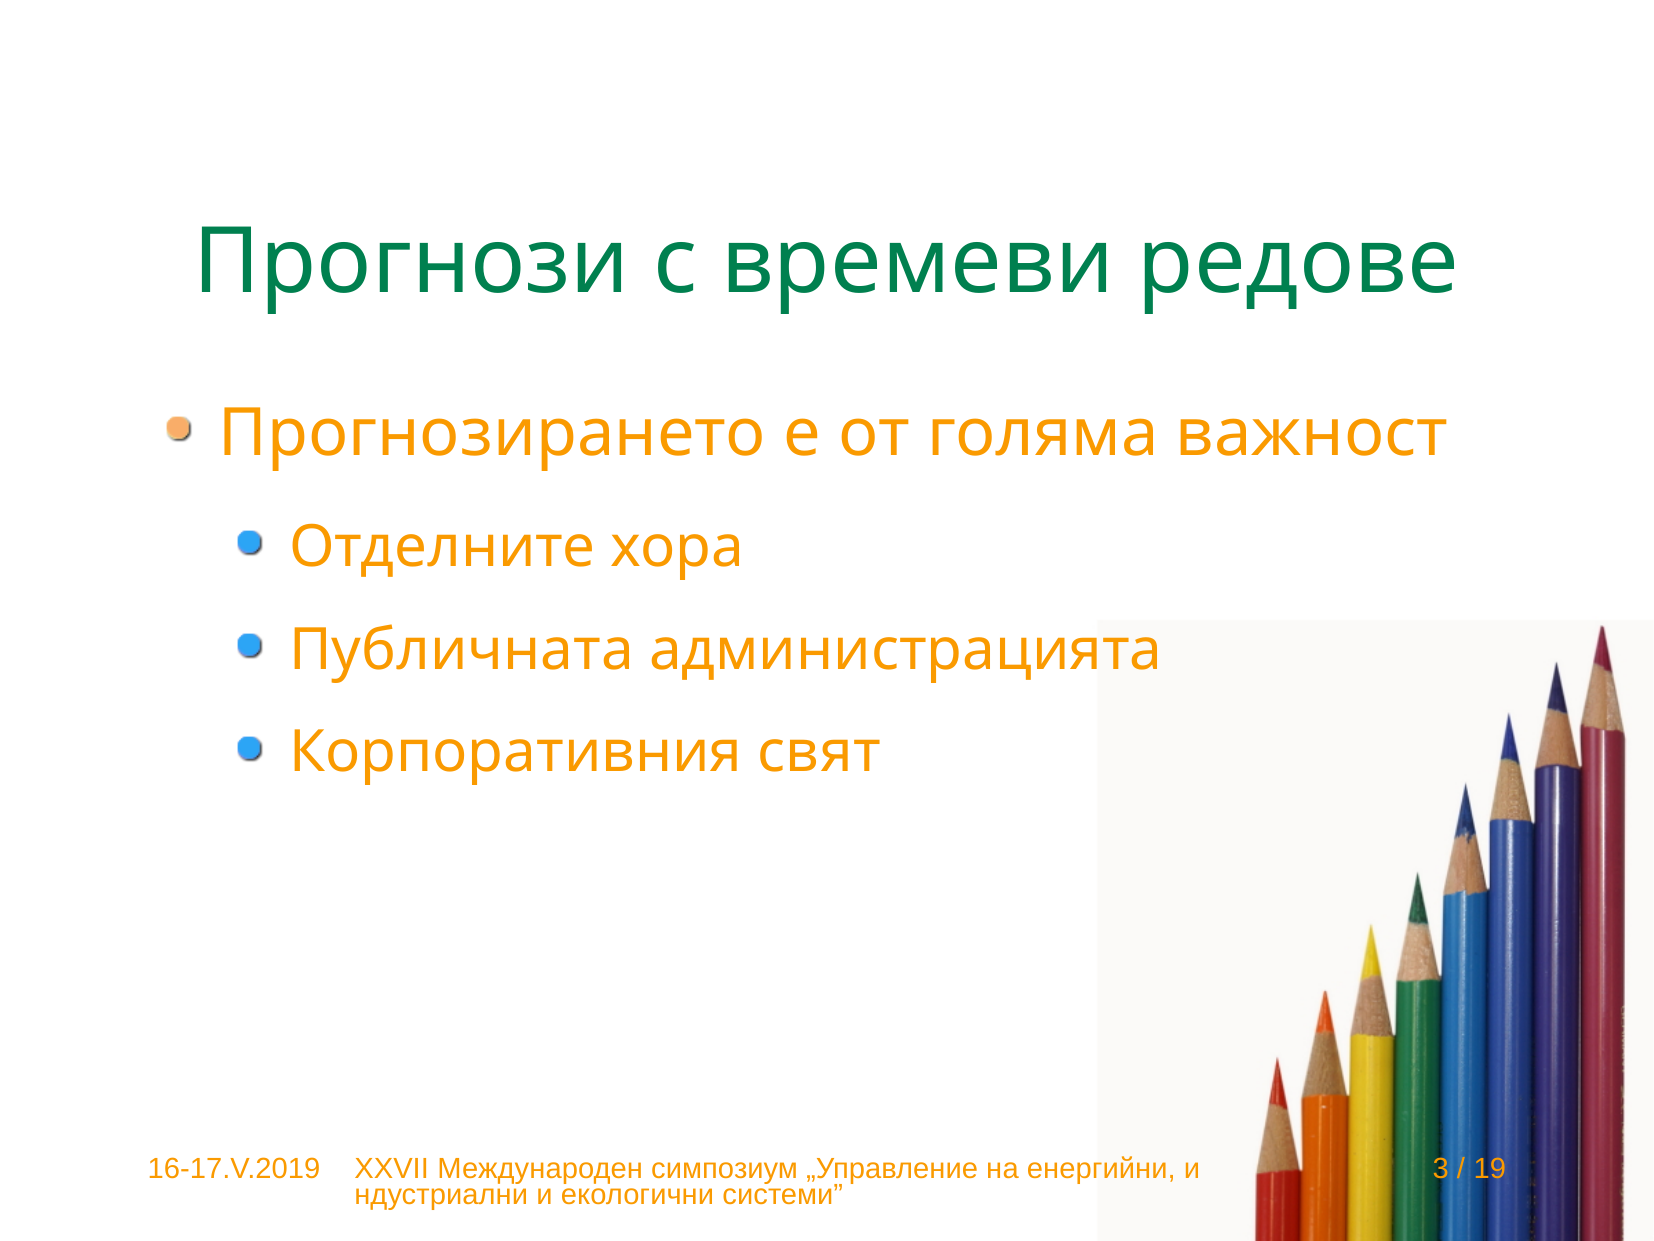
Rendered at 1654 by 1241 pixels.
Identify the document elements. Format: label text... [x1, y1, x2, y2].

title Прогнози с времеви редове [147, 153, 1506, 361]
list Прогнозирането е от голяма важност Отделните хора Публичната администрацията Корпоративния свят [147, 383, 1506, 1104]
picture [0, 0, 1654, 1241]
